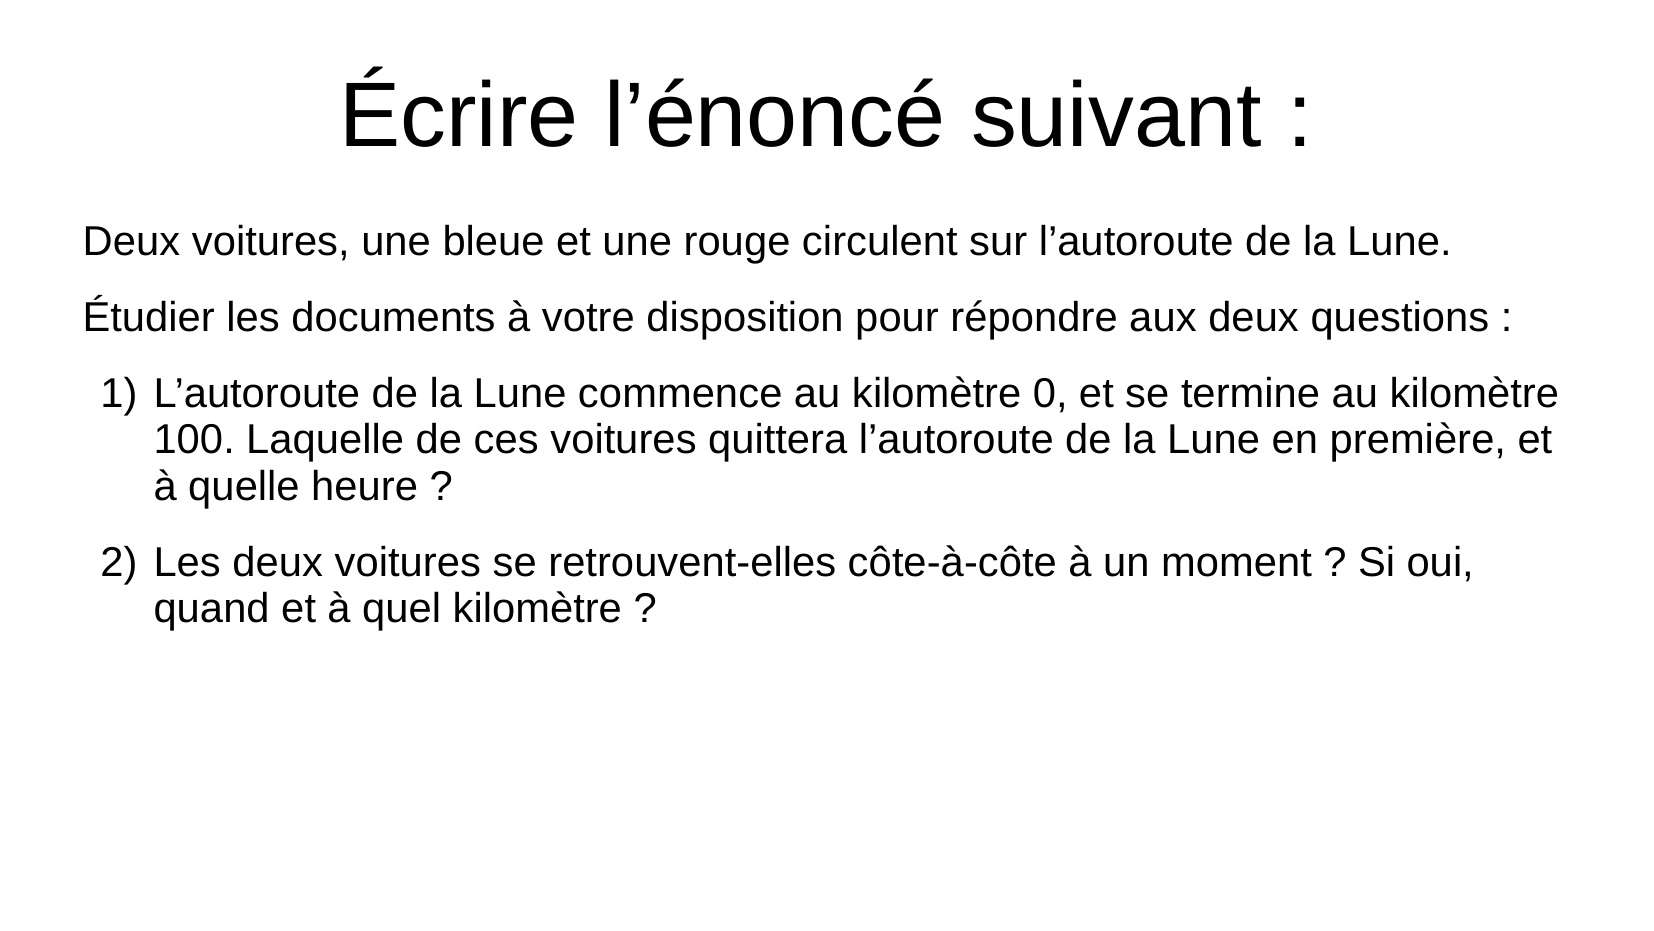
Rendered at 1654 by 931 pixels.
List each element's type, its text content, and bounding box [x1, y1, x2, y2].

list Deux voitures, une bleue et une rouge circulent sur l’autoroute de la Lune. Étudier les documents à votre disposition pour répondre aux deux questions : L’autoroute de la Lune commence au kilomètre 0, et se termine au kilomètre 100. Laquelle de ces voitures quittera l’autoroute de la Lune en première, et à quelle heure ? Les deux voitures se retrouvent-elles côte-à-côte à un moment ? Si oui, quand et à quel kilomètre ? [82, 217, 1571, 758]
title Écrire l’énoncé suivant : [82, 37, 1571, 193]
